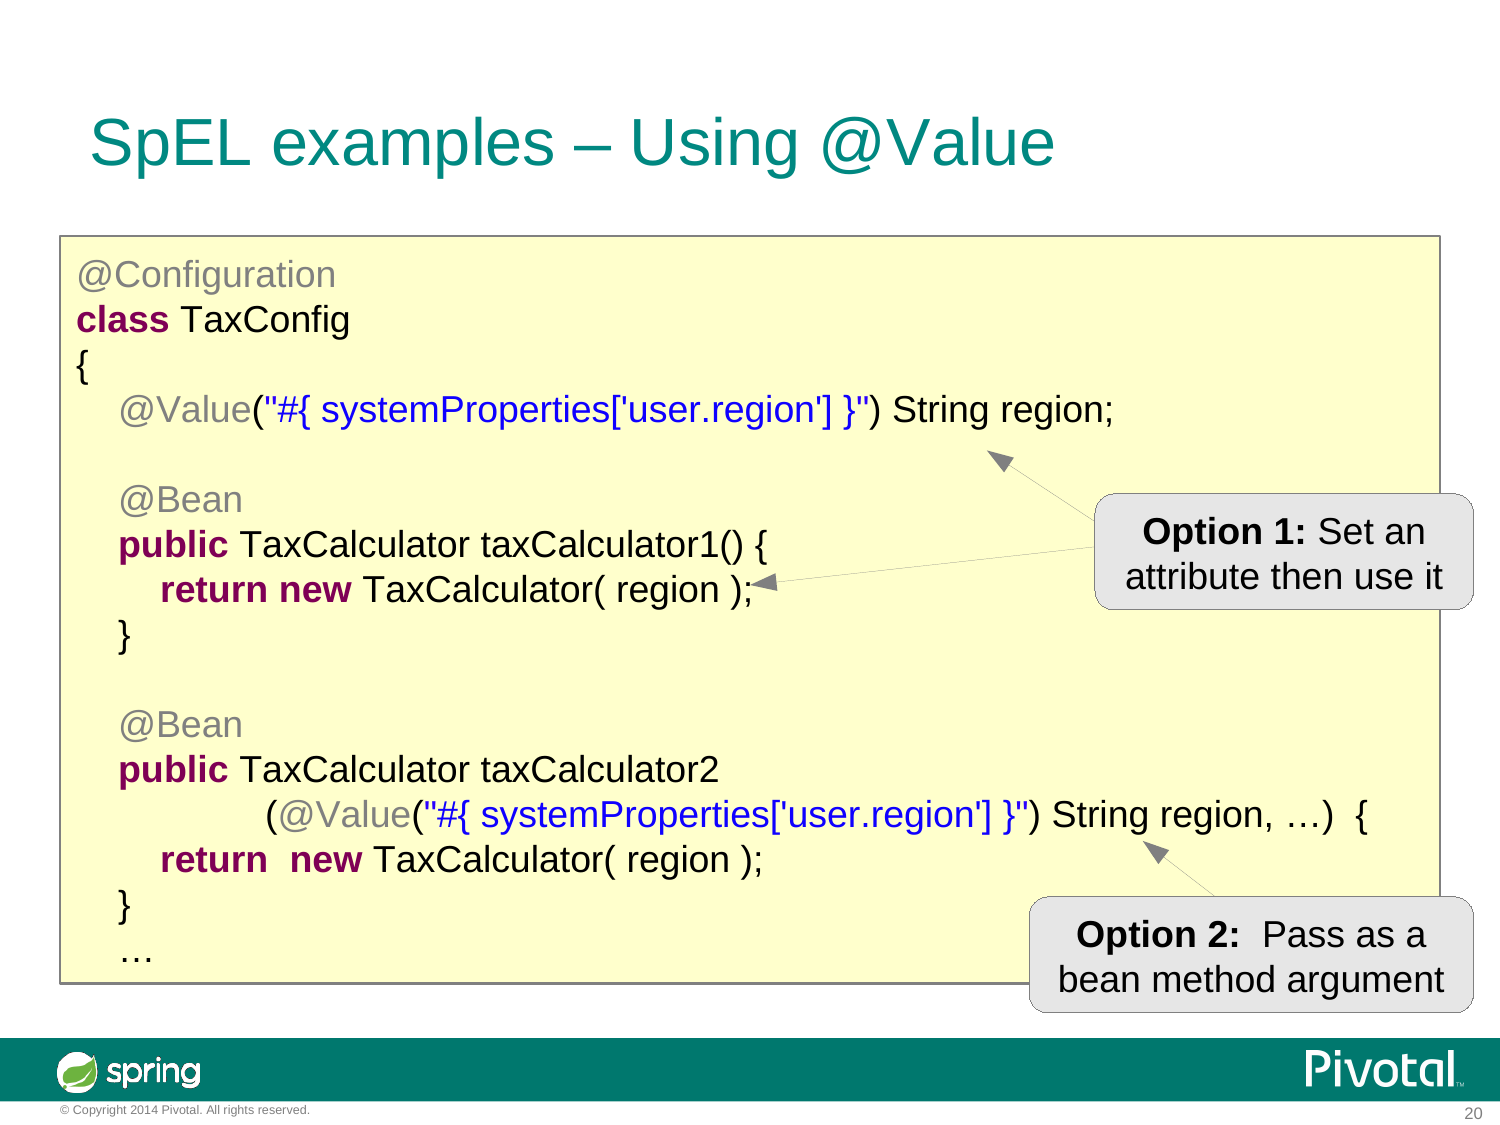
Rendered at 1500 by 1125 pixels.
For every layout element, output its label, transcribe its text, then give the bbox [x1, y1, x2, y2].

title SpEL examples – Using @Value [75, 45, 1426, 233]
text_box @Configuration class TaxConfig { @Value("#{ systemProperties['user.region'] }") String region; @Bean public TaxCalculator taxCalculator1() { return new TaxCalculator( region ); } @Bean public TaxCalculator taxCalculator2 (@Value("#{ systemProperties['user.region'] }") String region, …) { return new TaxCalculator( region ); } … [60, 235, 1440, 984]
text_box Option 1: Set an attribute then use it [1094, 493, 1474, 610]
picture [32, 1041, 210, 1103]
text_box Option 2: Pass as a bean method argument [1029, 896, 1474, 1013]
picture [1306, 1050, 1464, 1087]
